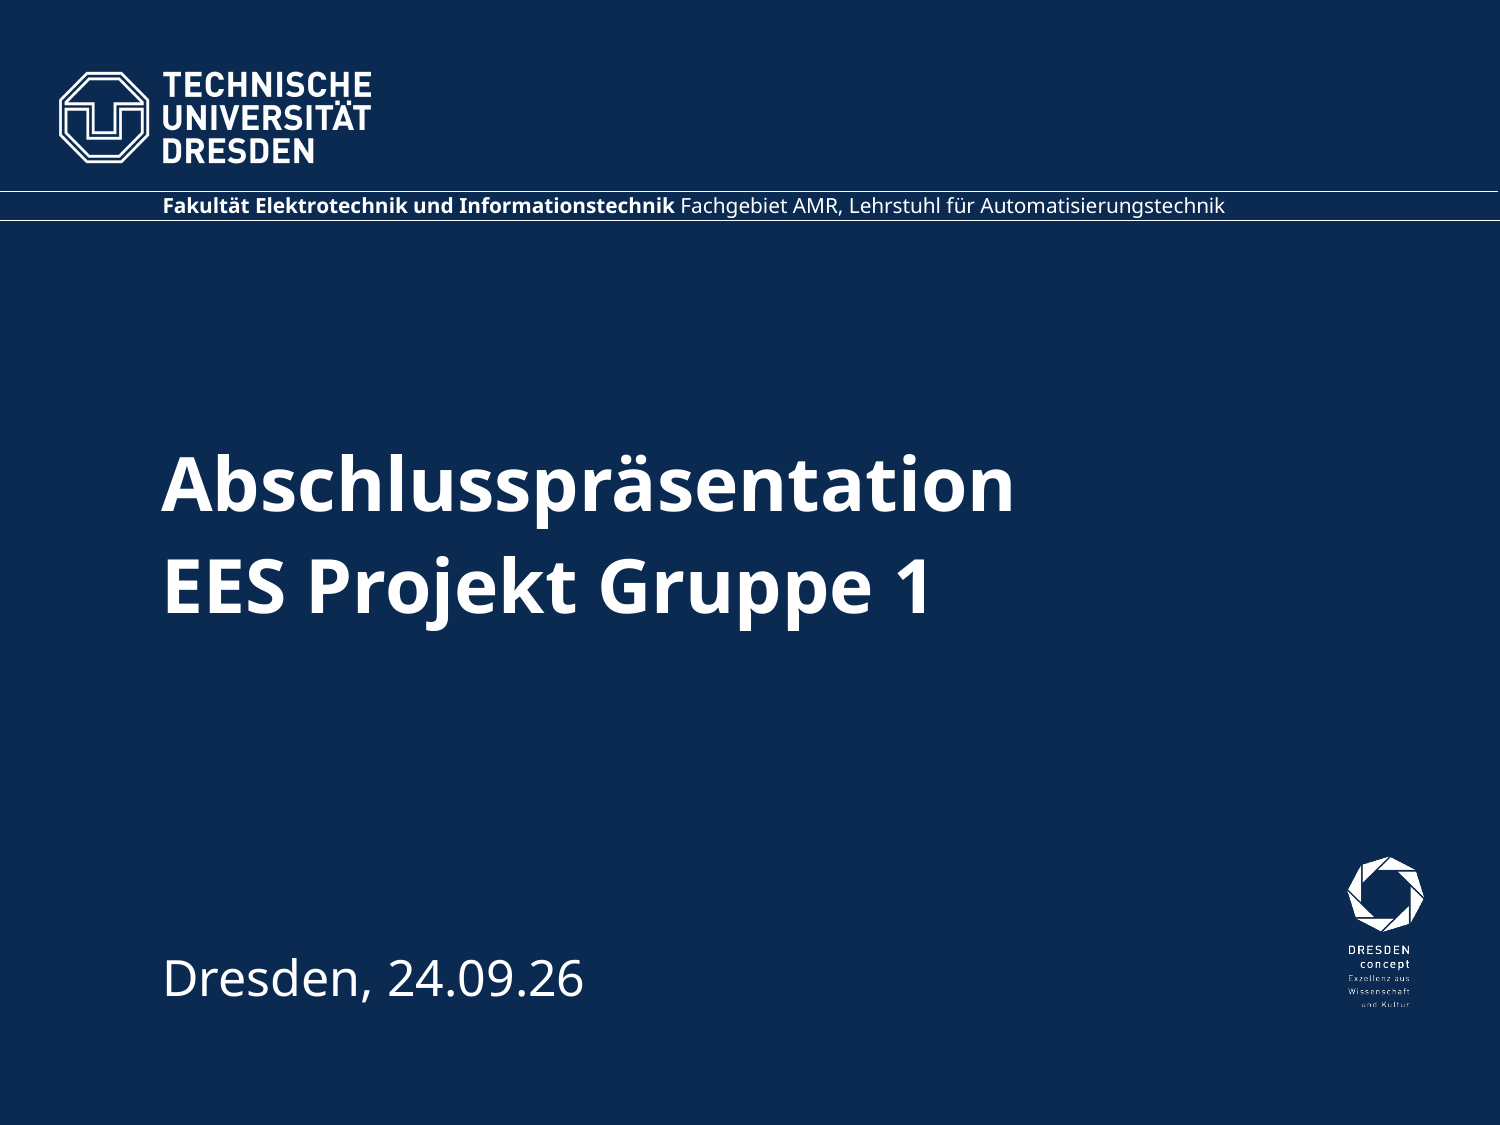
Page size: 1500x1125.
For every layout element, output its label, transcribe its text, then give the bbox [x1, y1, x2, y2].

subtitle Dresden, 12.07.15 [162, 924, 1388, 1038]
picture [1347, 856, 1424, 1007]
picture [58, 71, 371, 164]
title Abschlusspräsentation EES Projekt Gruppe 1 [161, 442, 1393, 633]
text_box Fakultät Elektrotechnik und Informationstechnik Fachgebiet AMR, Lehrstuhl für Automatisierungstechnik [162, 196, 1388, 222]
